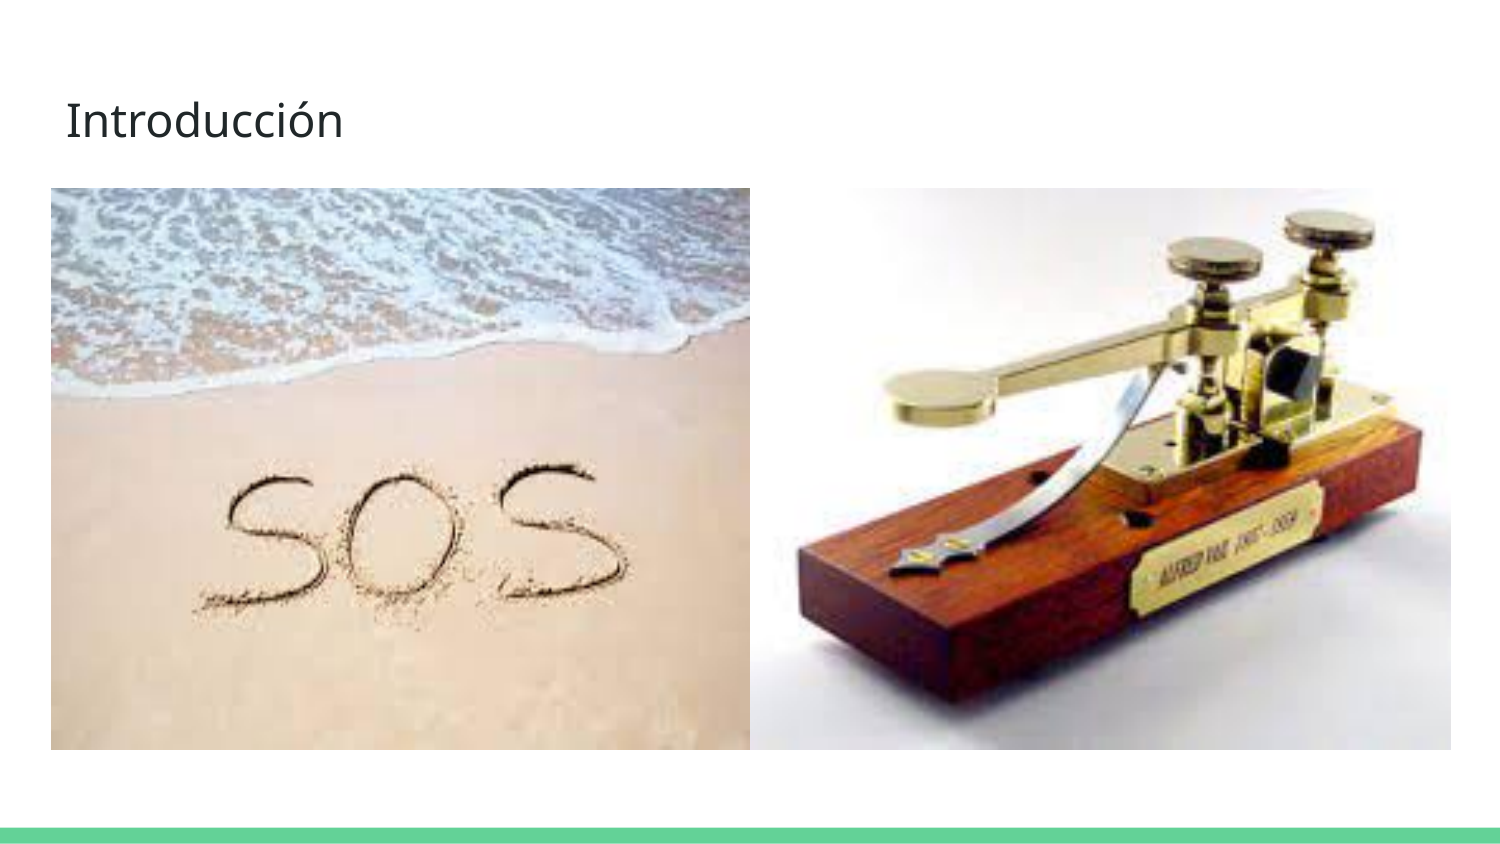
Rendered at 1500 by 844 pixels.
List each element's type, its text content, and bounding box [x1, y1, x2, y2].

picture [51, 188, 1451, 750]
title Introducción [51, 72, 1449, 167]
